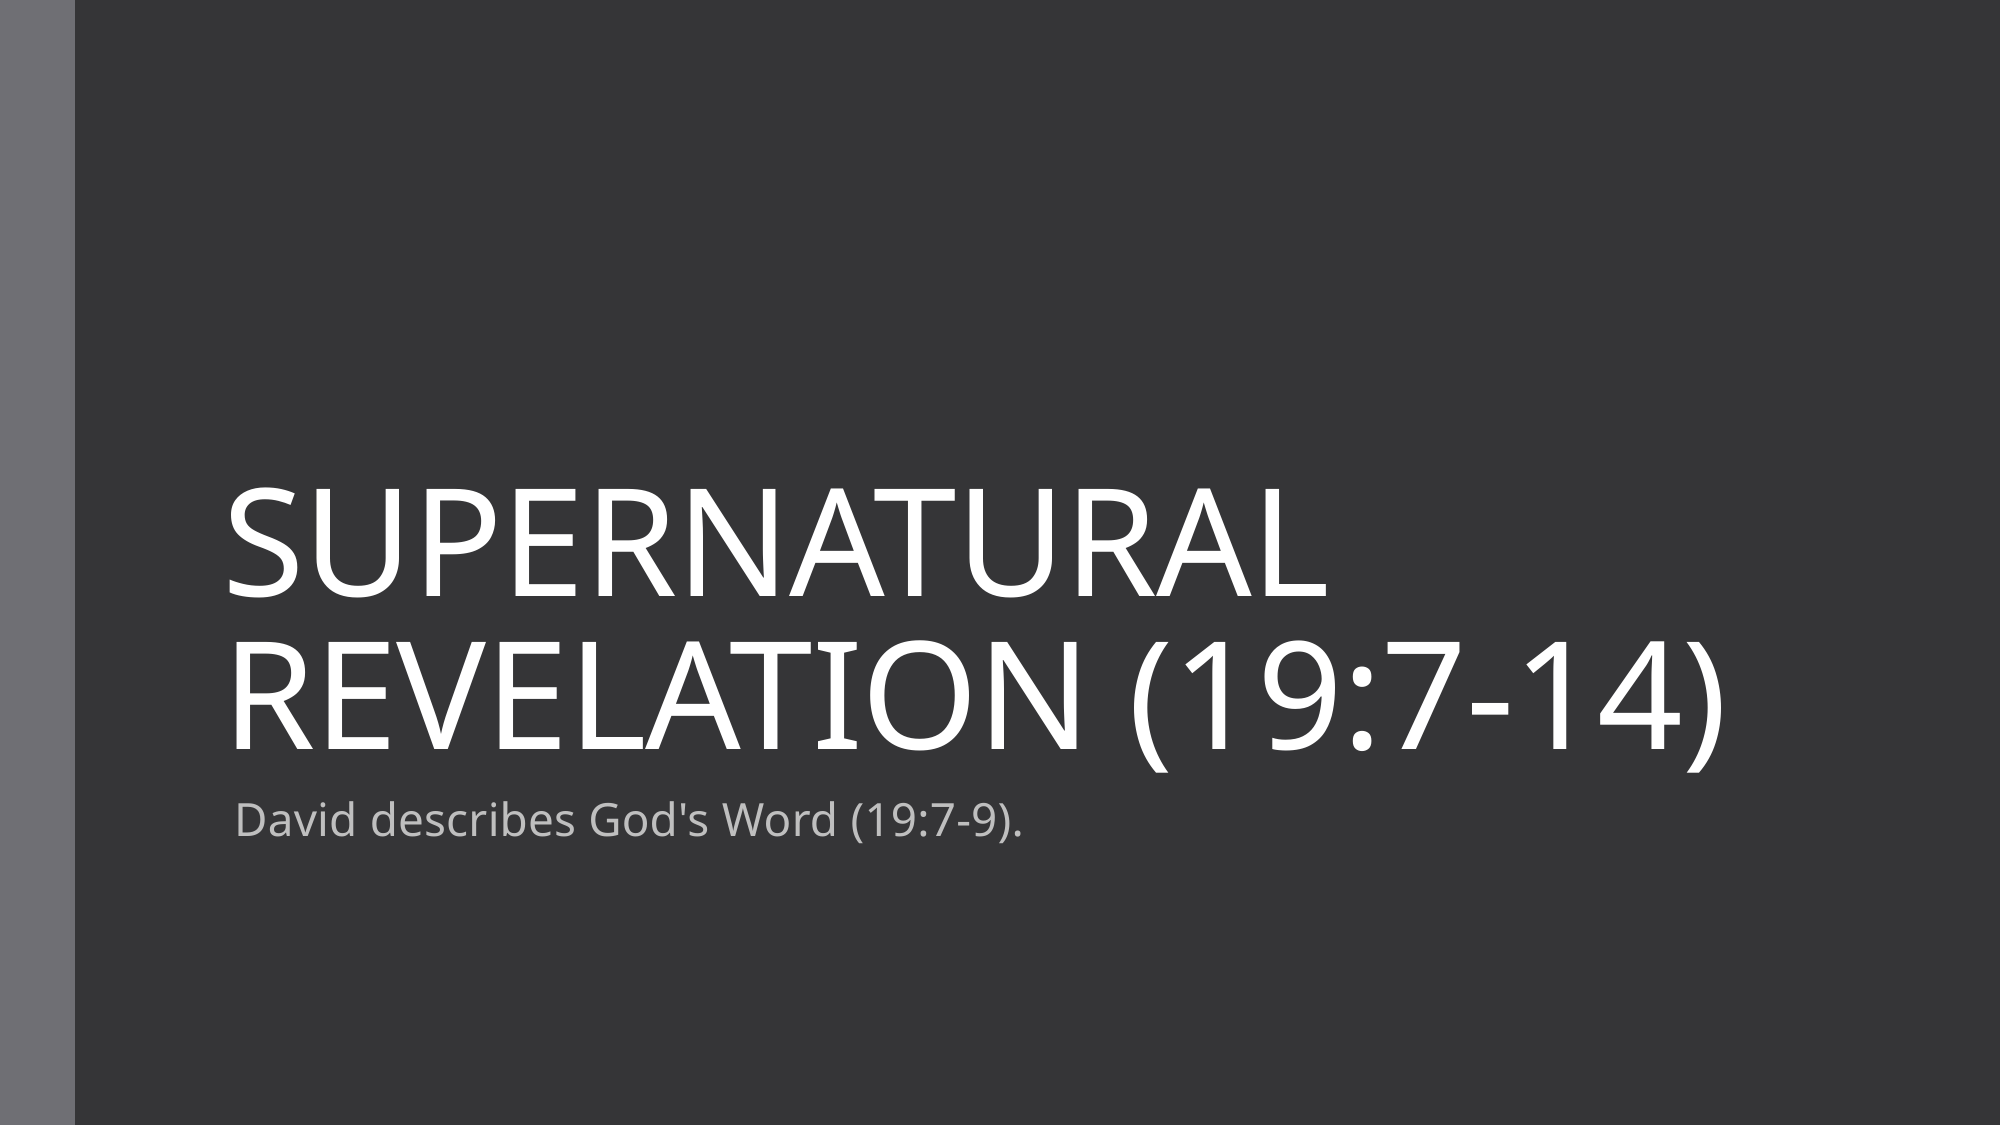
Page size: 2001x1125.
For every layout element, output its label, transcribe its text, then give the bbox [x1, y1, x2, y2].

subtitle David describes God's Word (19:7-9). [206, 787, 1752, 1066]
title SUPERNATURAL REVELATION (19:7-14) [206, 124, 1752, 787]
